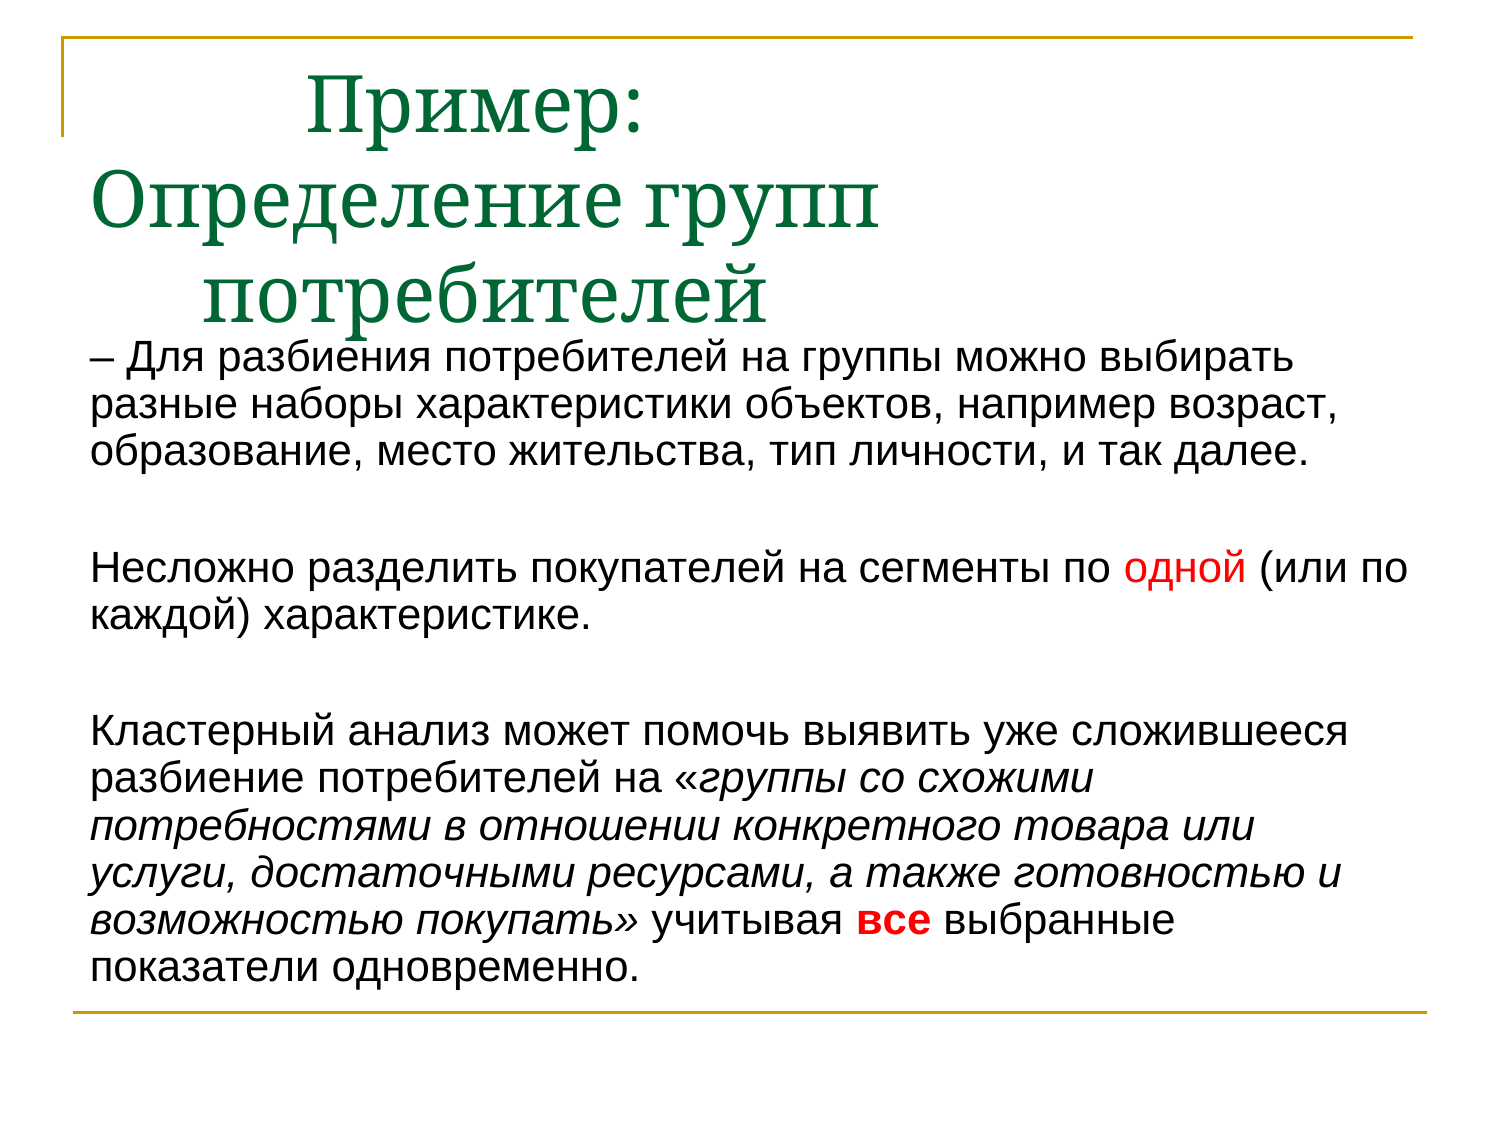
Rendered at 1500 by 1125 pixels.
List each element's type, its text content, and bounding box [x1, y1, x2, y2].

title Пример: Определение групп потребителей [75, 45, 1426, 252]
list – Для разбиения потребителей на группы можно выбирать разные наборы характеристики объектов, например возраст, образование, место жительства, тип личности, и так далее. Несложно разделить покупателей на сегменты по одной (или по каждой) характеристике. Кластерный анализ может помочь выявить уже сложившееся разбиение потребителей на «группы со схожими потребностями в отношении конкретного товара или услуги, достаточными ресурсами, а также готовностью и возможностью покупать» учитывая все выбранные показатели одновременно. [75, 262, 1426, 1006]
